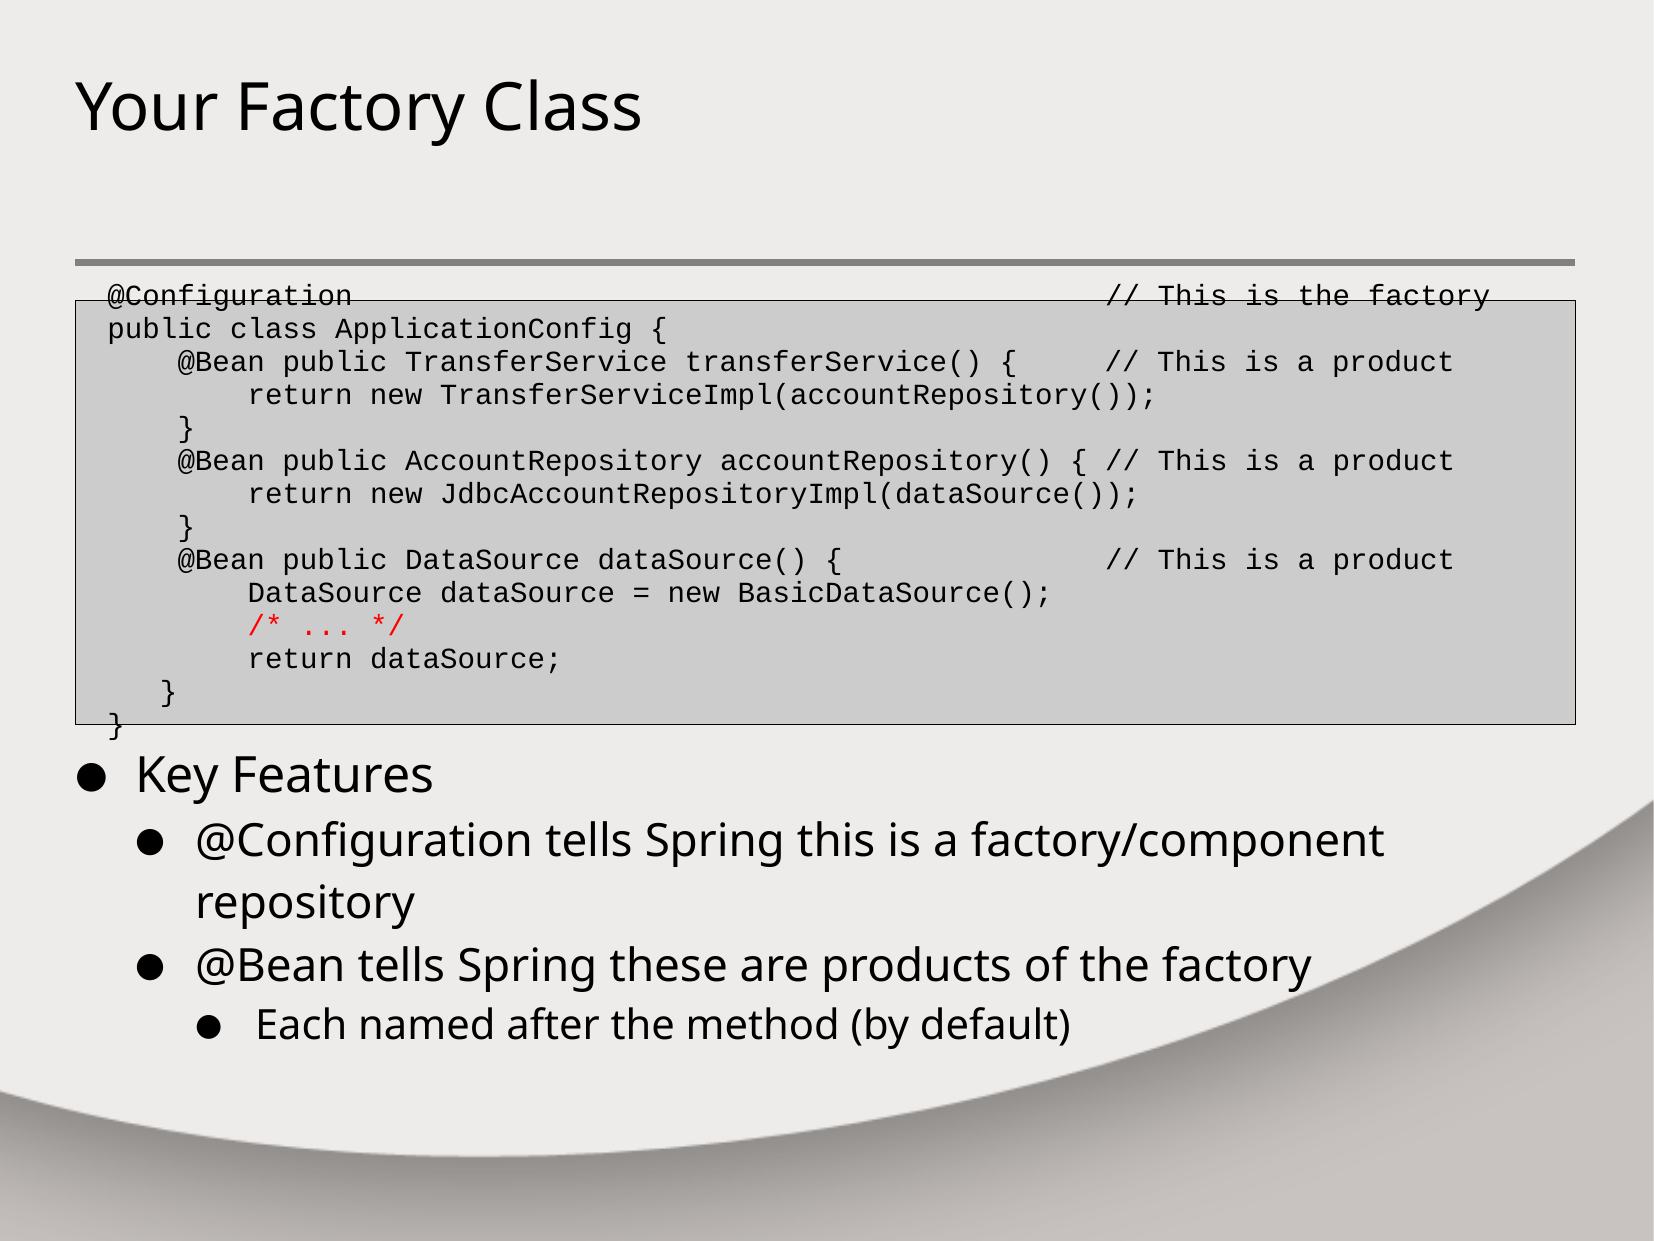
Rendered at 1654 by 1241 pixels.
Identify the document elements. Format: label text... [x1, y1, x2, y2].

picture [0, 0, 1654, 1241]
list Key Features @Configuration tells Spring this is a factory/component repository @Bean tells Spring these are products of the factory Each named after the method (by default) [75, 300, 1576, 1163]
title Your Factory Class [75, 75, 1576, 226]
